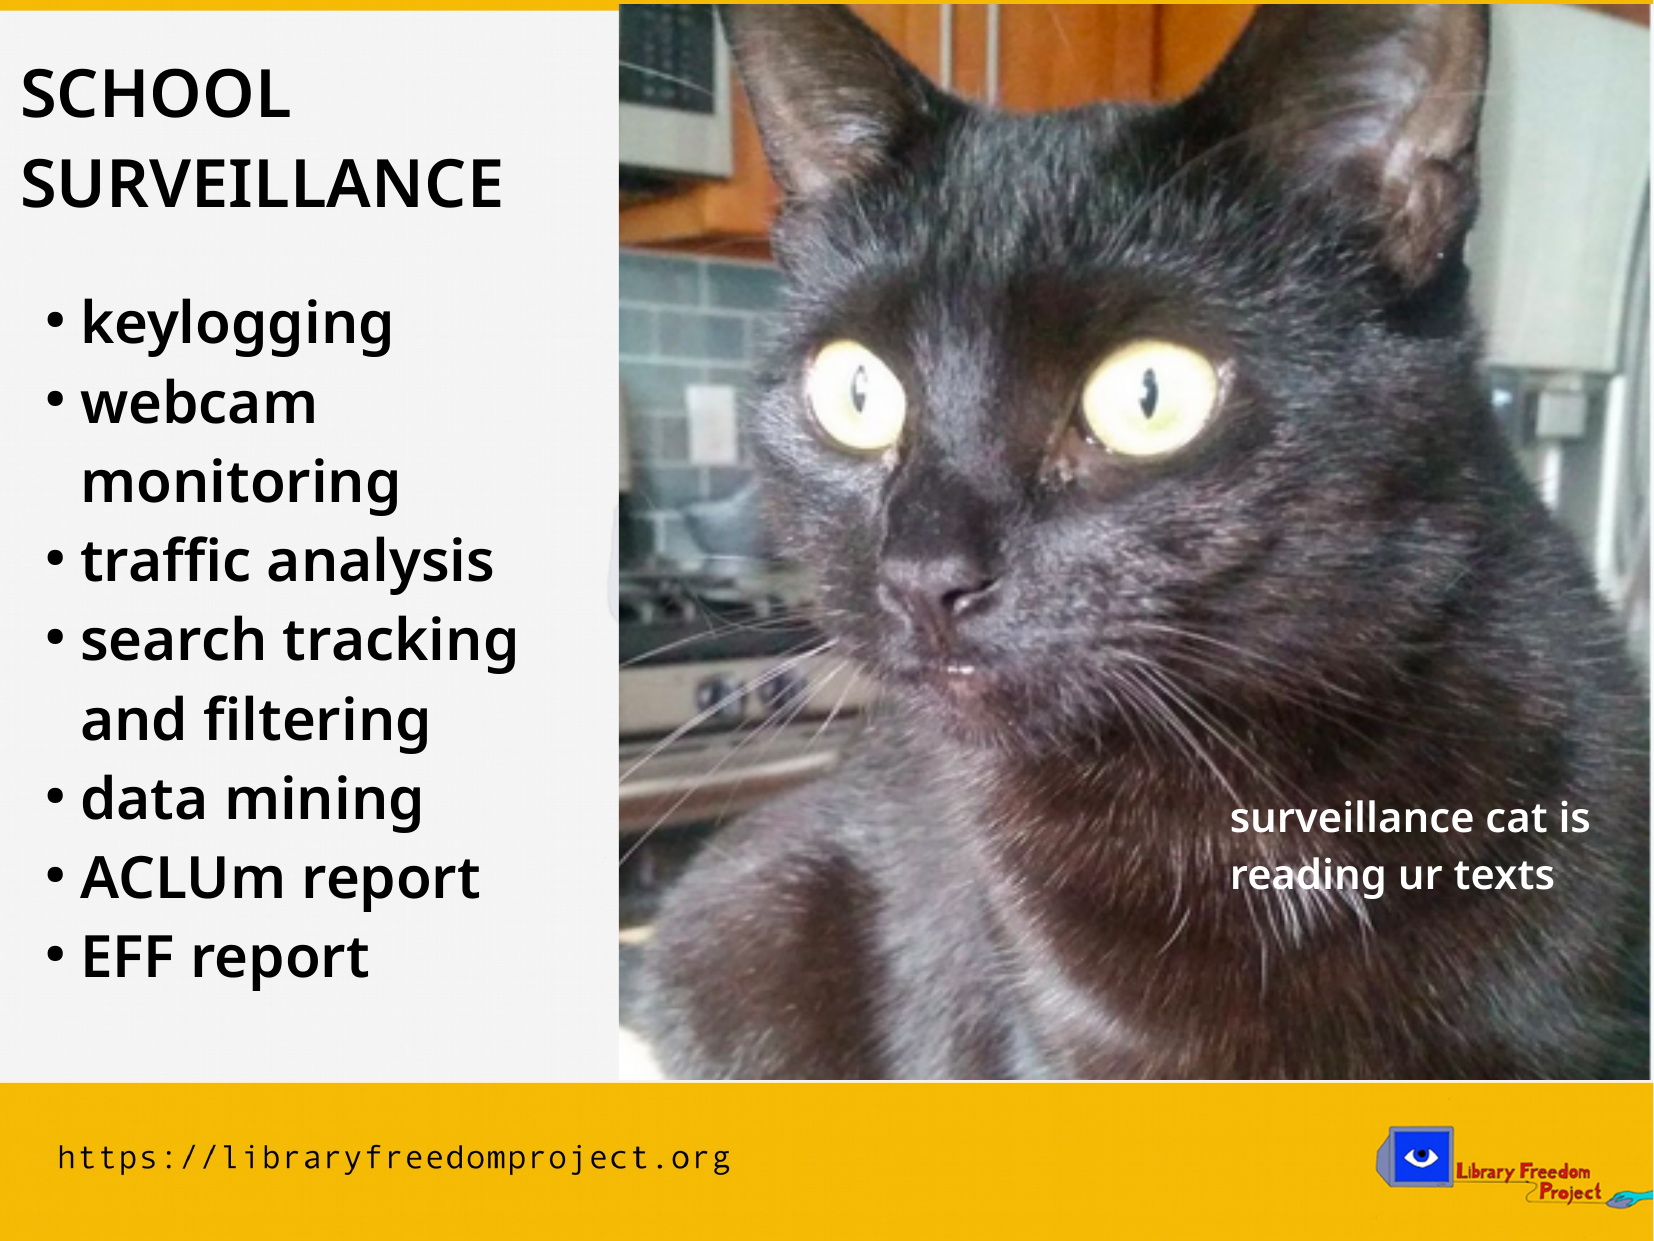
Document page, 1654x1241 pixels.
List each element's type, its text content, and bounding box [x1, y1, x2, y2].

text_box keylogging webcam monitoring traffic analysis search tracking and filtering data mining ACLUm report EFF report [30, 331, 601, 1099]
picture [0, 0, 1654, 1241]
text_box SCHOOL SURVEILLANCE [0, 38, 646, 331]
text_box surveillance cat is reading ur texts [1215, 780, 1651, 1006]
